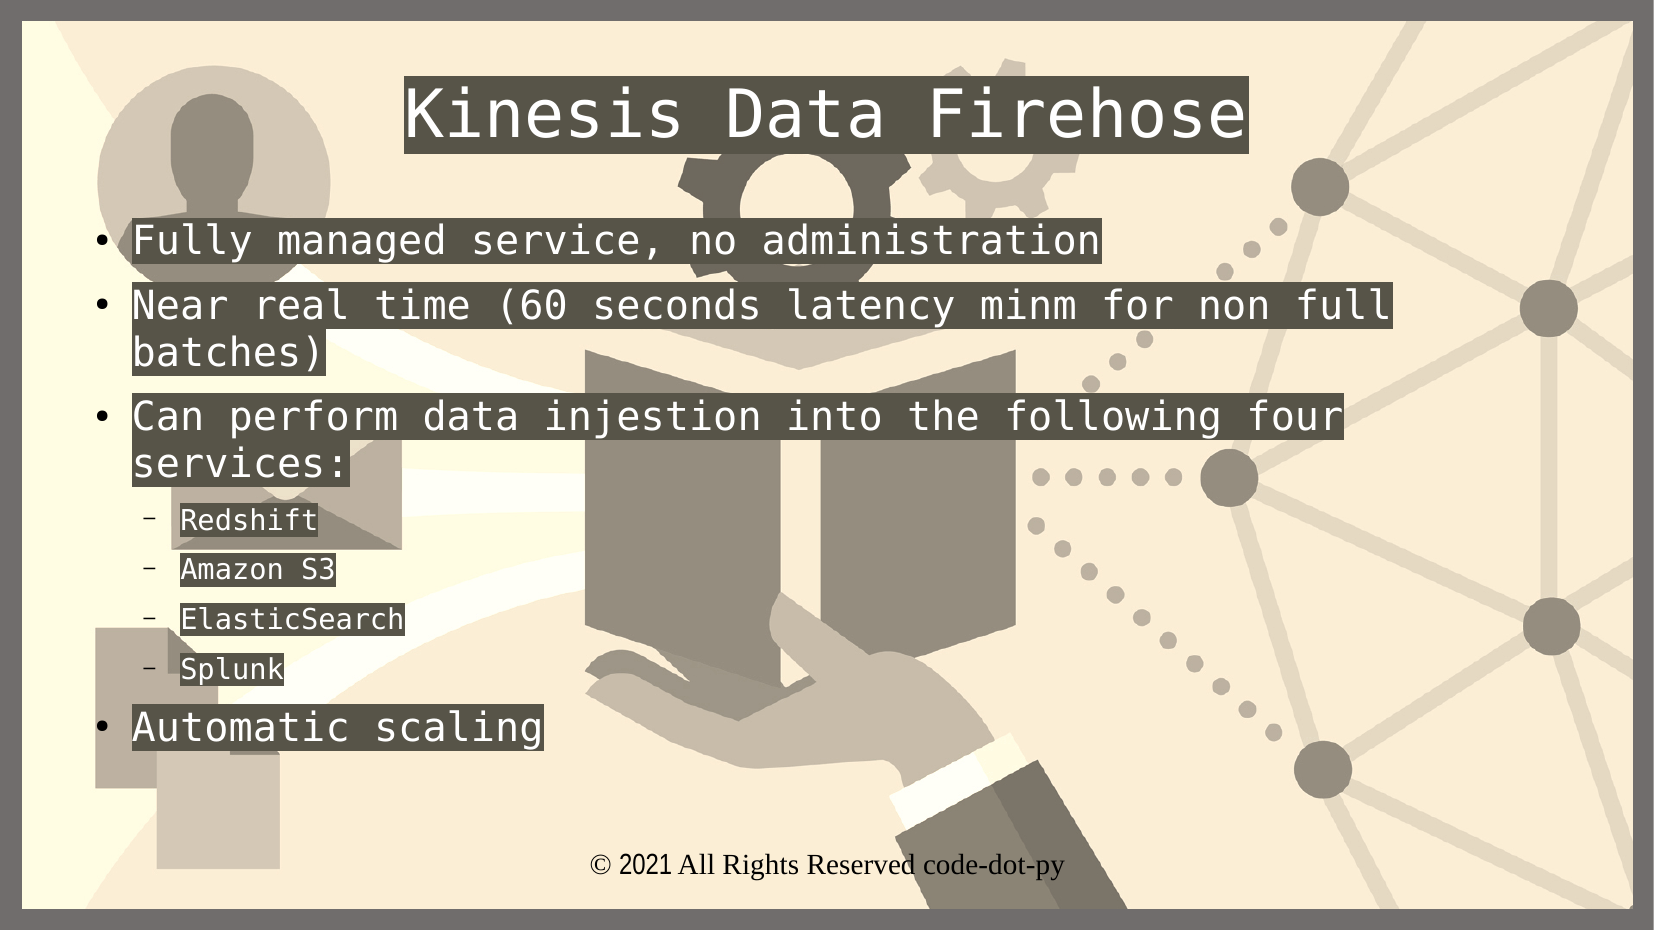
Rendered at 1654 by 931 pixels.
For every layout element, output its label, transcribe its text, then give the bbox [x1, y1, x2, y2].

title Kinesis Data Firehose [82, 37, 1571, 193]
picture [0, 0, 1654, 930]
list Fully managed service, no administration Near real time (60 seconds latency minm for non full batches) Can perform data injestion into the following four services: Redshift Amazon S3 ElasticSearch Splunk Automatic scaling [82, 217, 1571, 758]
